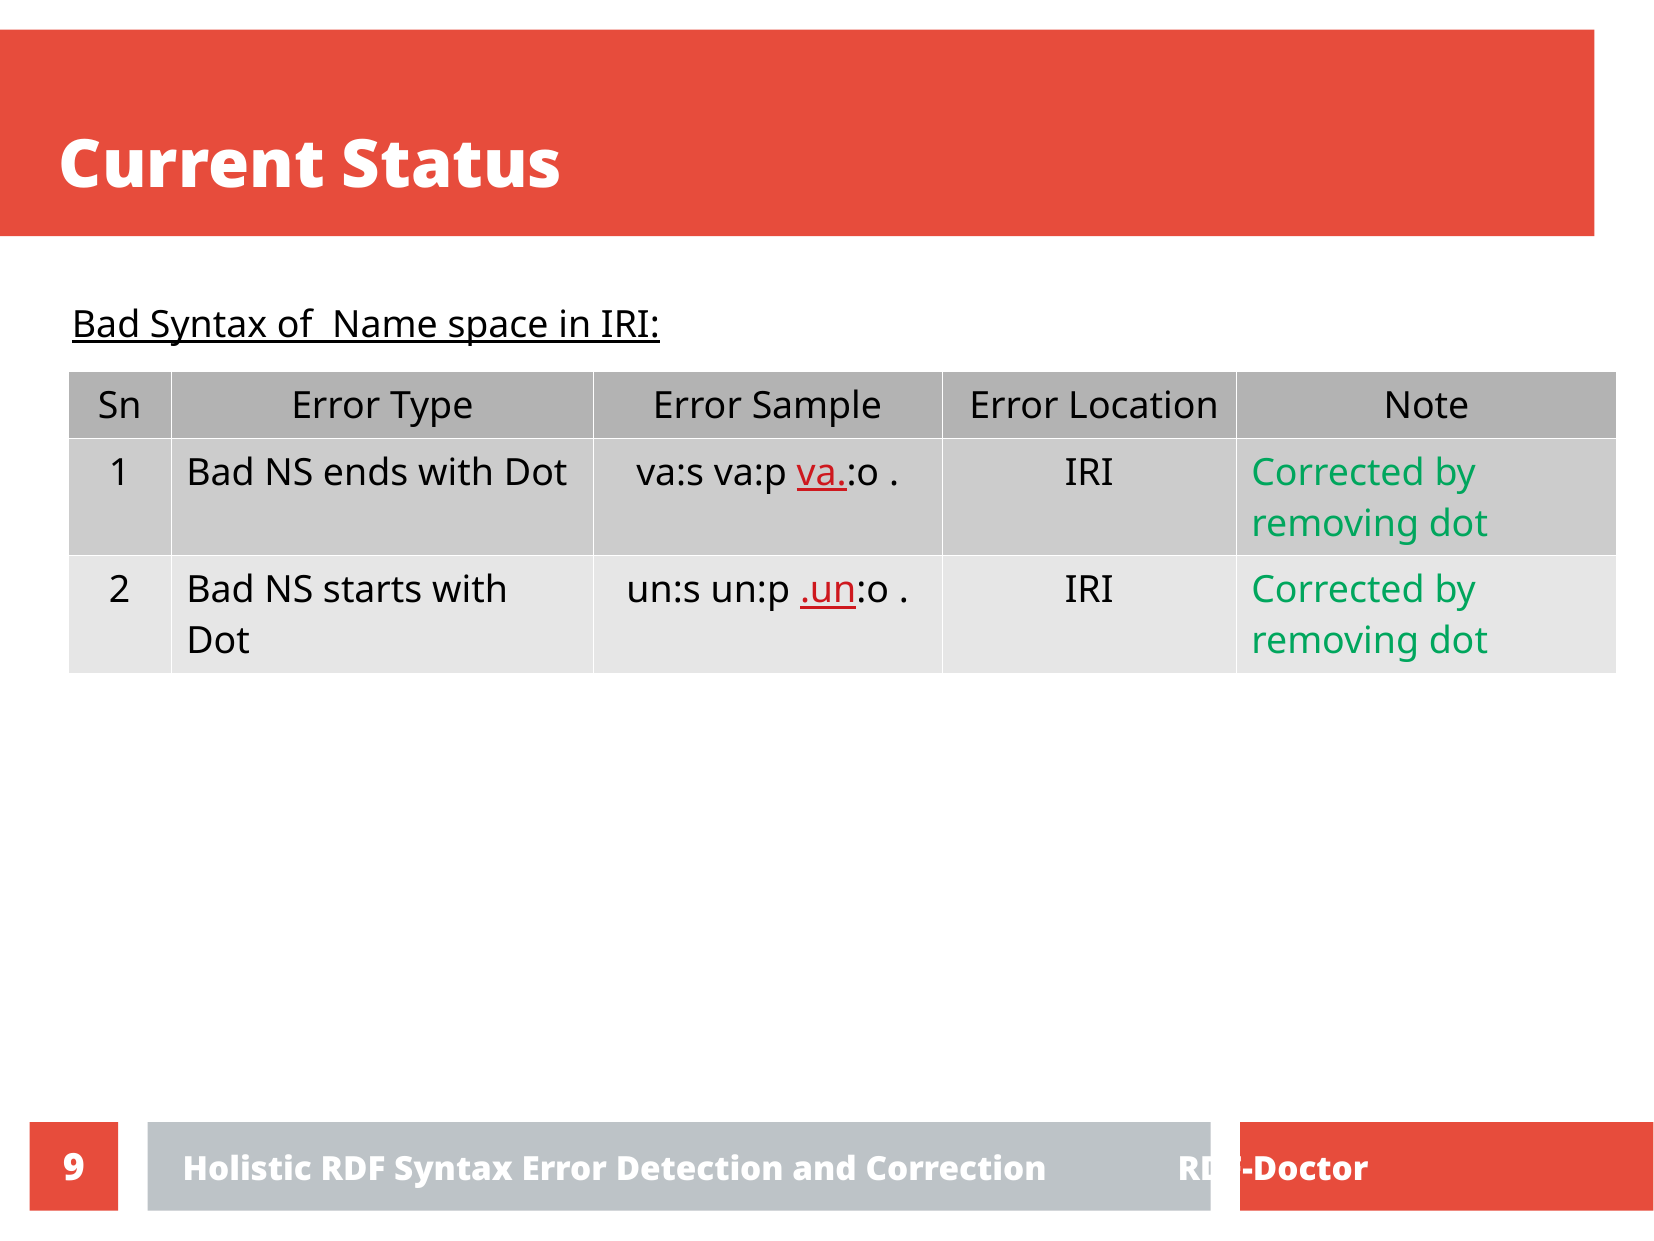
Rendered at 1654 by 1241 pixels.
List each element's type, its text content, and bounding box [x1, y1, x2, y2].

table_cell IRI [943, 439, 1236, 555]
table_header Error Location [943, 372, 1236, 438]
table_cell 2 [69, 556, 171, 673]
text_box Bad Syntax of Name space in IRI: [57, 289, 760, 400]
table_header Error Sample [594, 372, 942, 438]
table_cell Corrected by removing dot [1237, 439, 1616, 555]
table_header Sn [69, 400, 171, 438]
title Current Status [59, 59, 1595, 207]
table_cell va:s va:p va.:o . [594, 439, 942, 555]
table_header Note [1237, 372, 1616, 438]
table_header Error Type [172, 400, 593, 438]
table_cell IRI [943, 556, 1236, 673]
table_cell un:s un:p .un:o . [594, 556, 942, 673]
table_cell Corrected by removing dot [1237, 556, 1616, 673]
table_cell Bad NS ends with Dot [172, 439, 593, 555]
table_cell Bad NS starts with Dot [172, 556, 593, 673]
table_cell 1 [69, 439, 171, 555]
text_box Holistic RDF Syntax Error Detection and Correction RDF-Doctor [182, 1137, 1638, 1191]
